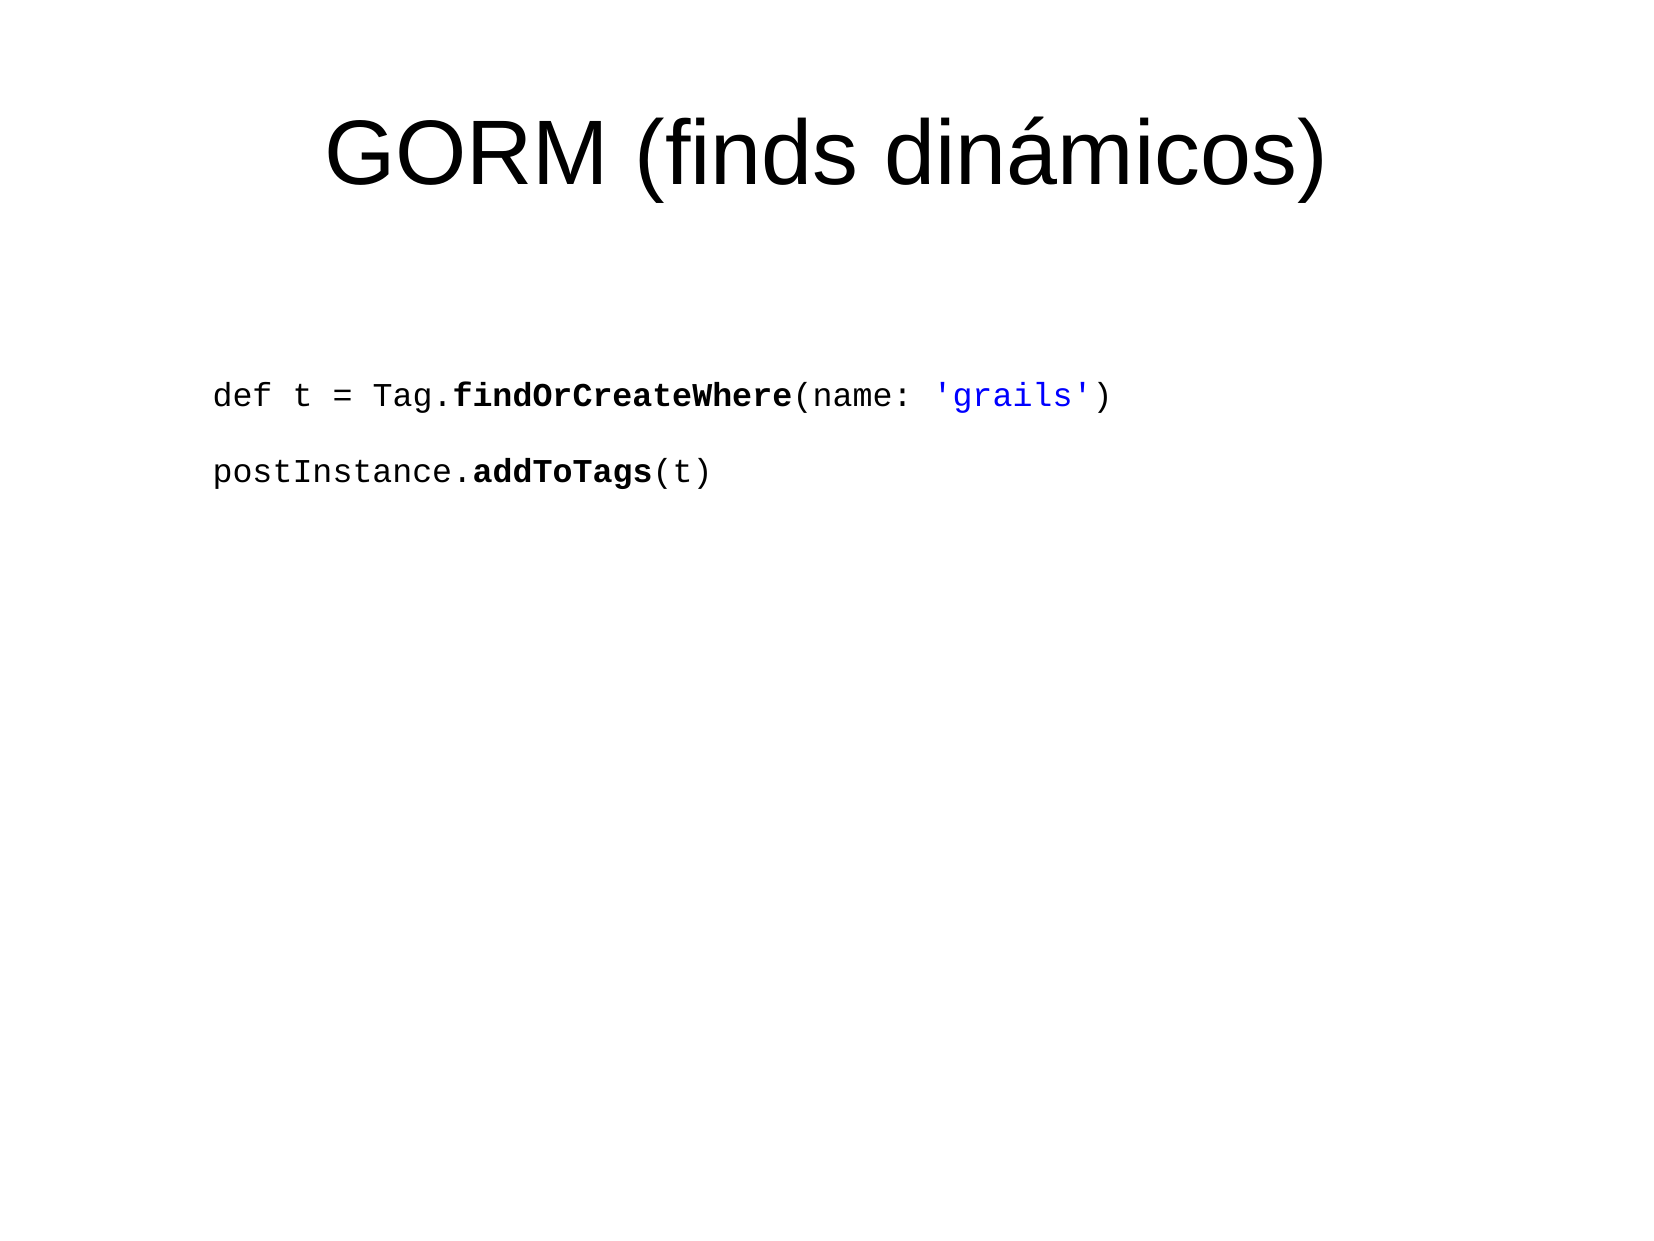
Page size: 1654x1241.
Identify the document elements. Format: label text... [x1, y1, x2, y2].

subtitle def t = Tag.findOrCreateWhere(name: 'grails') postInstance.addToTags(t) [212, 379, 1654, 1099]
title GORM (finds dinámicos) [82, 49, 1571, 257]
